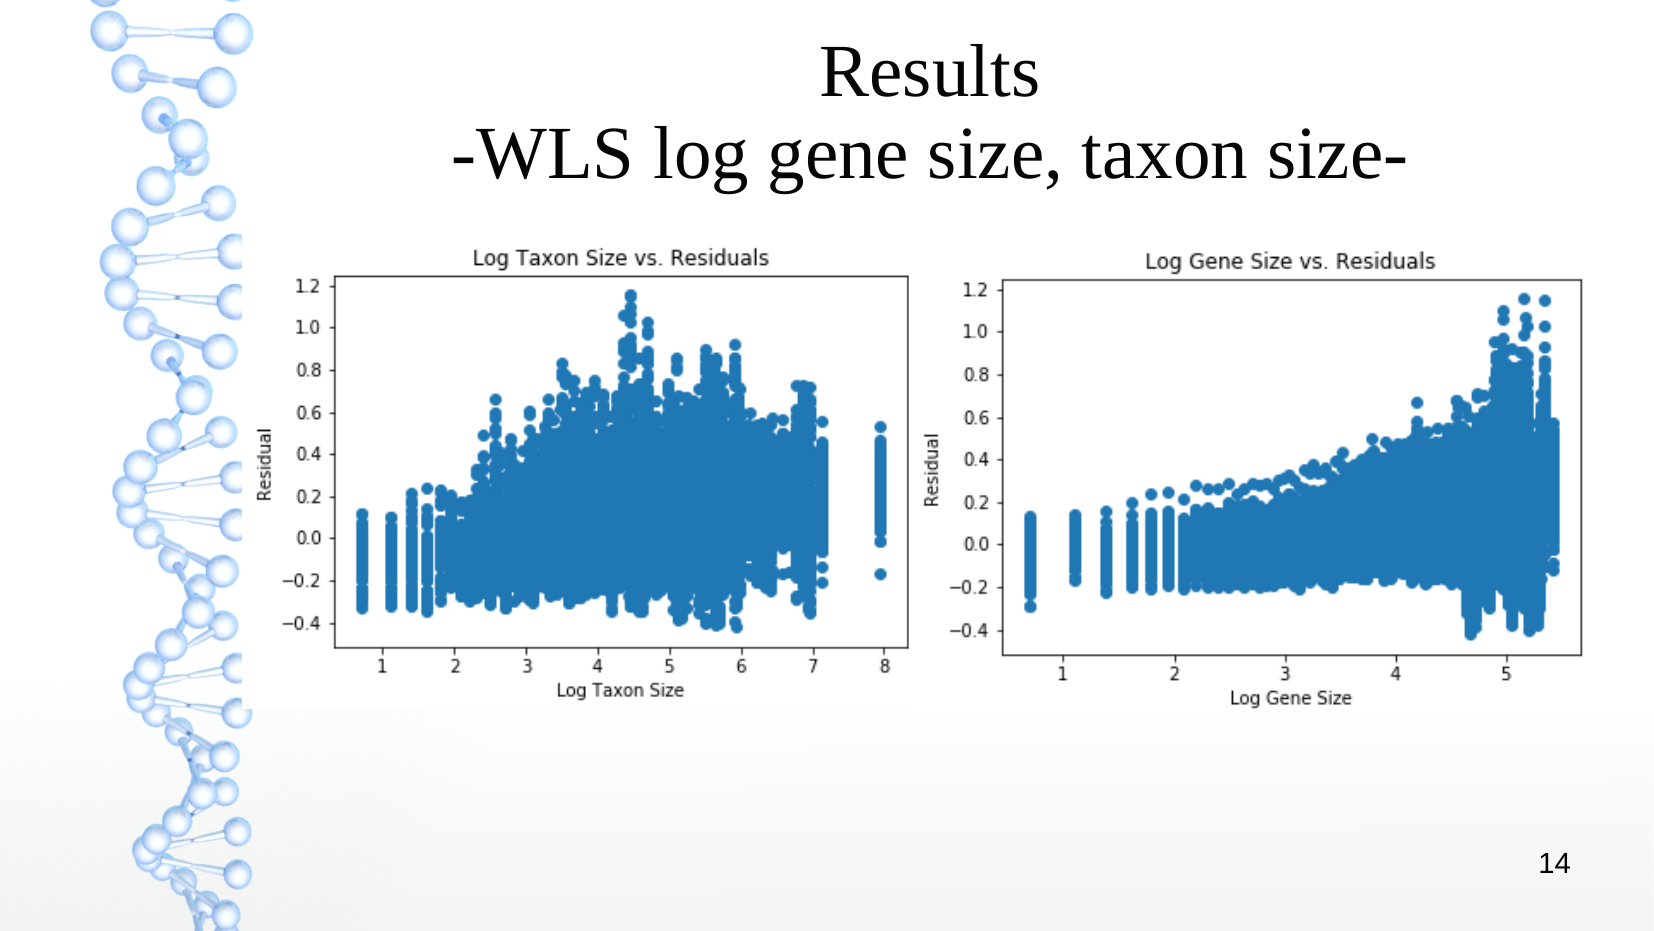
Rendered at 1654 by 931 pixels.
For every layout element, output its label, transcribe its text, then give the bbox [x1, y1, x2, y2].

title Results -WLS log gene size, taxon size- [265, 29, 1595, 196]
picture [0, 0, 1654, 931]
